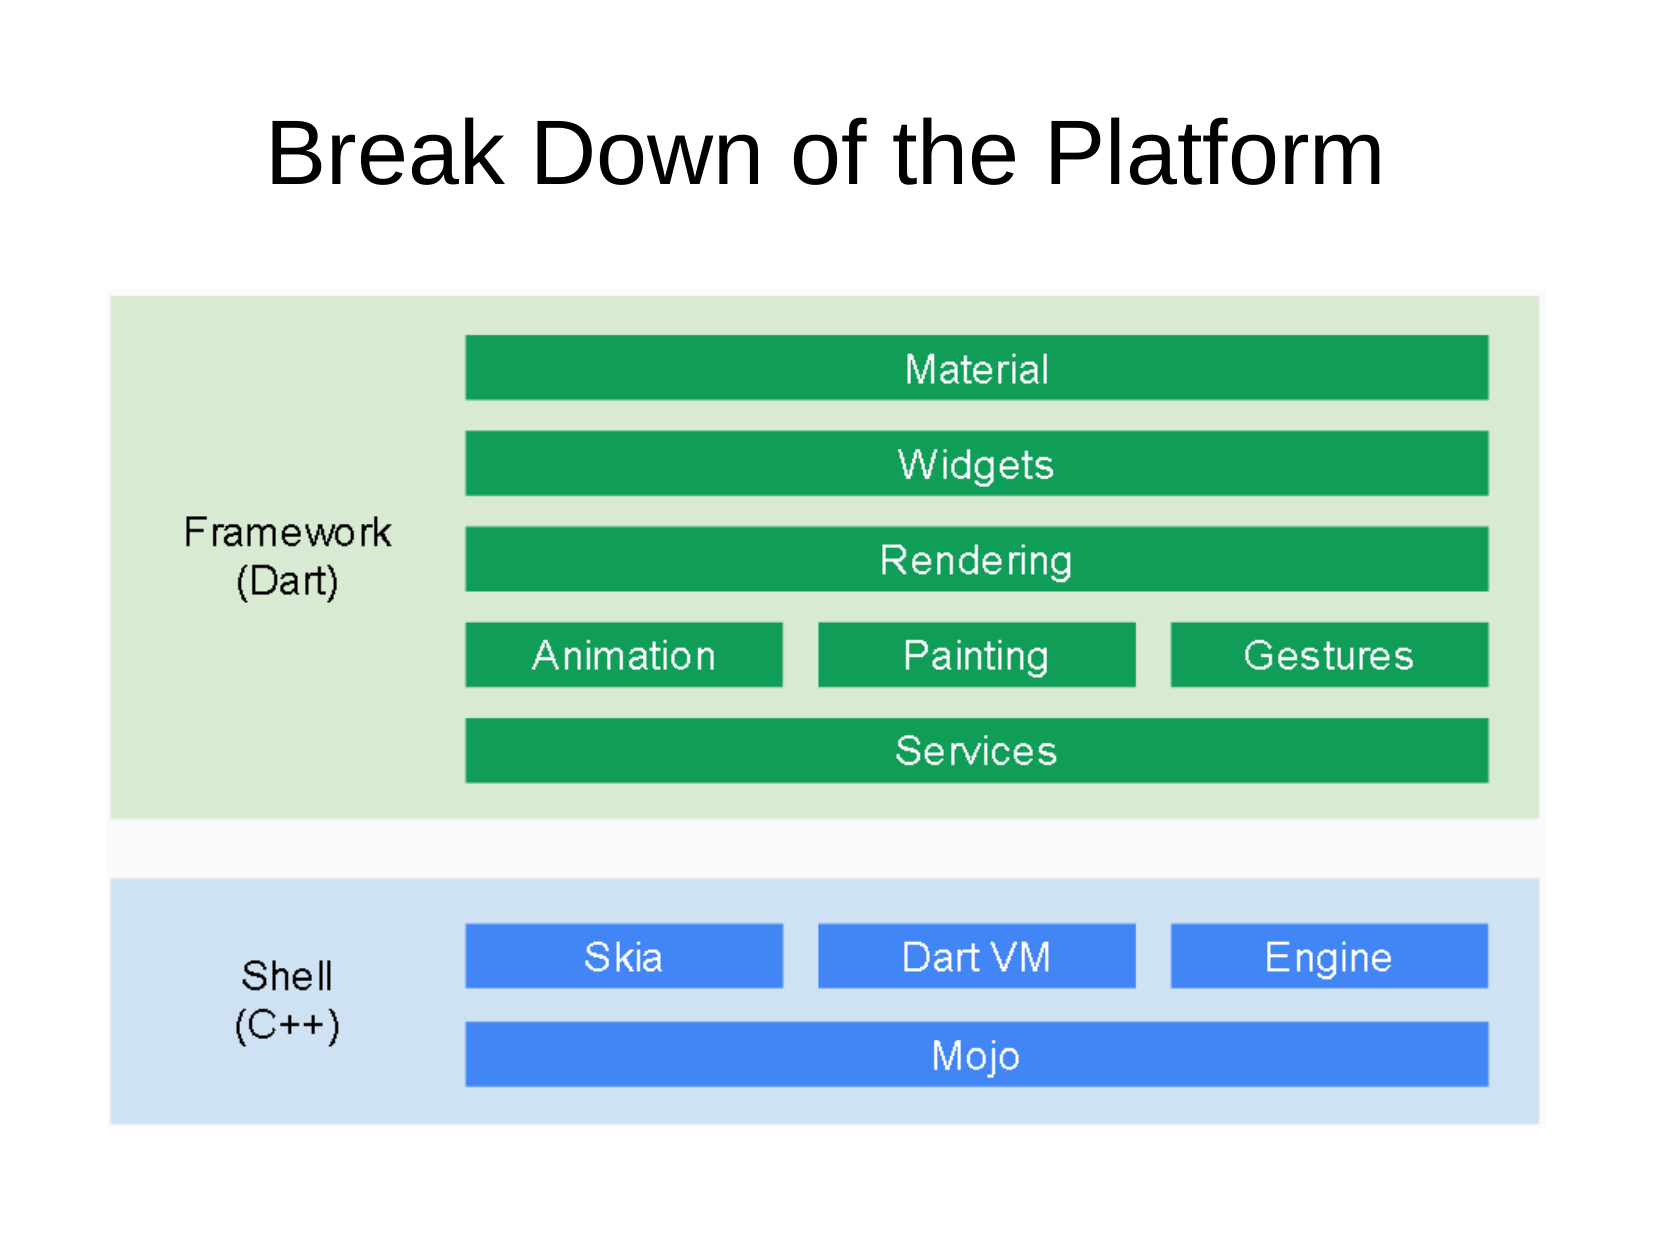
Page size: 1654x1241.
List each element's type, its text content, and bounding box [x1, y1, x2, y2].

title Break Down of the Platform [82, 49, 1571, 257]
picture [107, 290, 1546, 1128]
